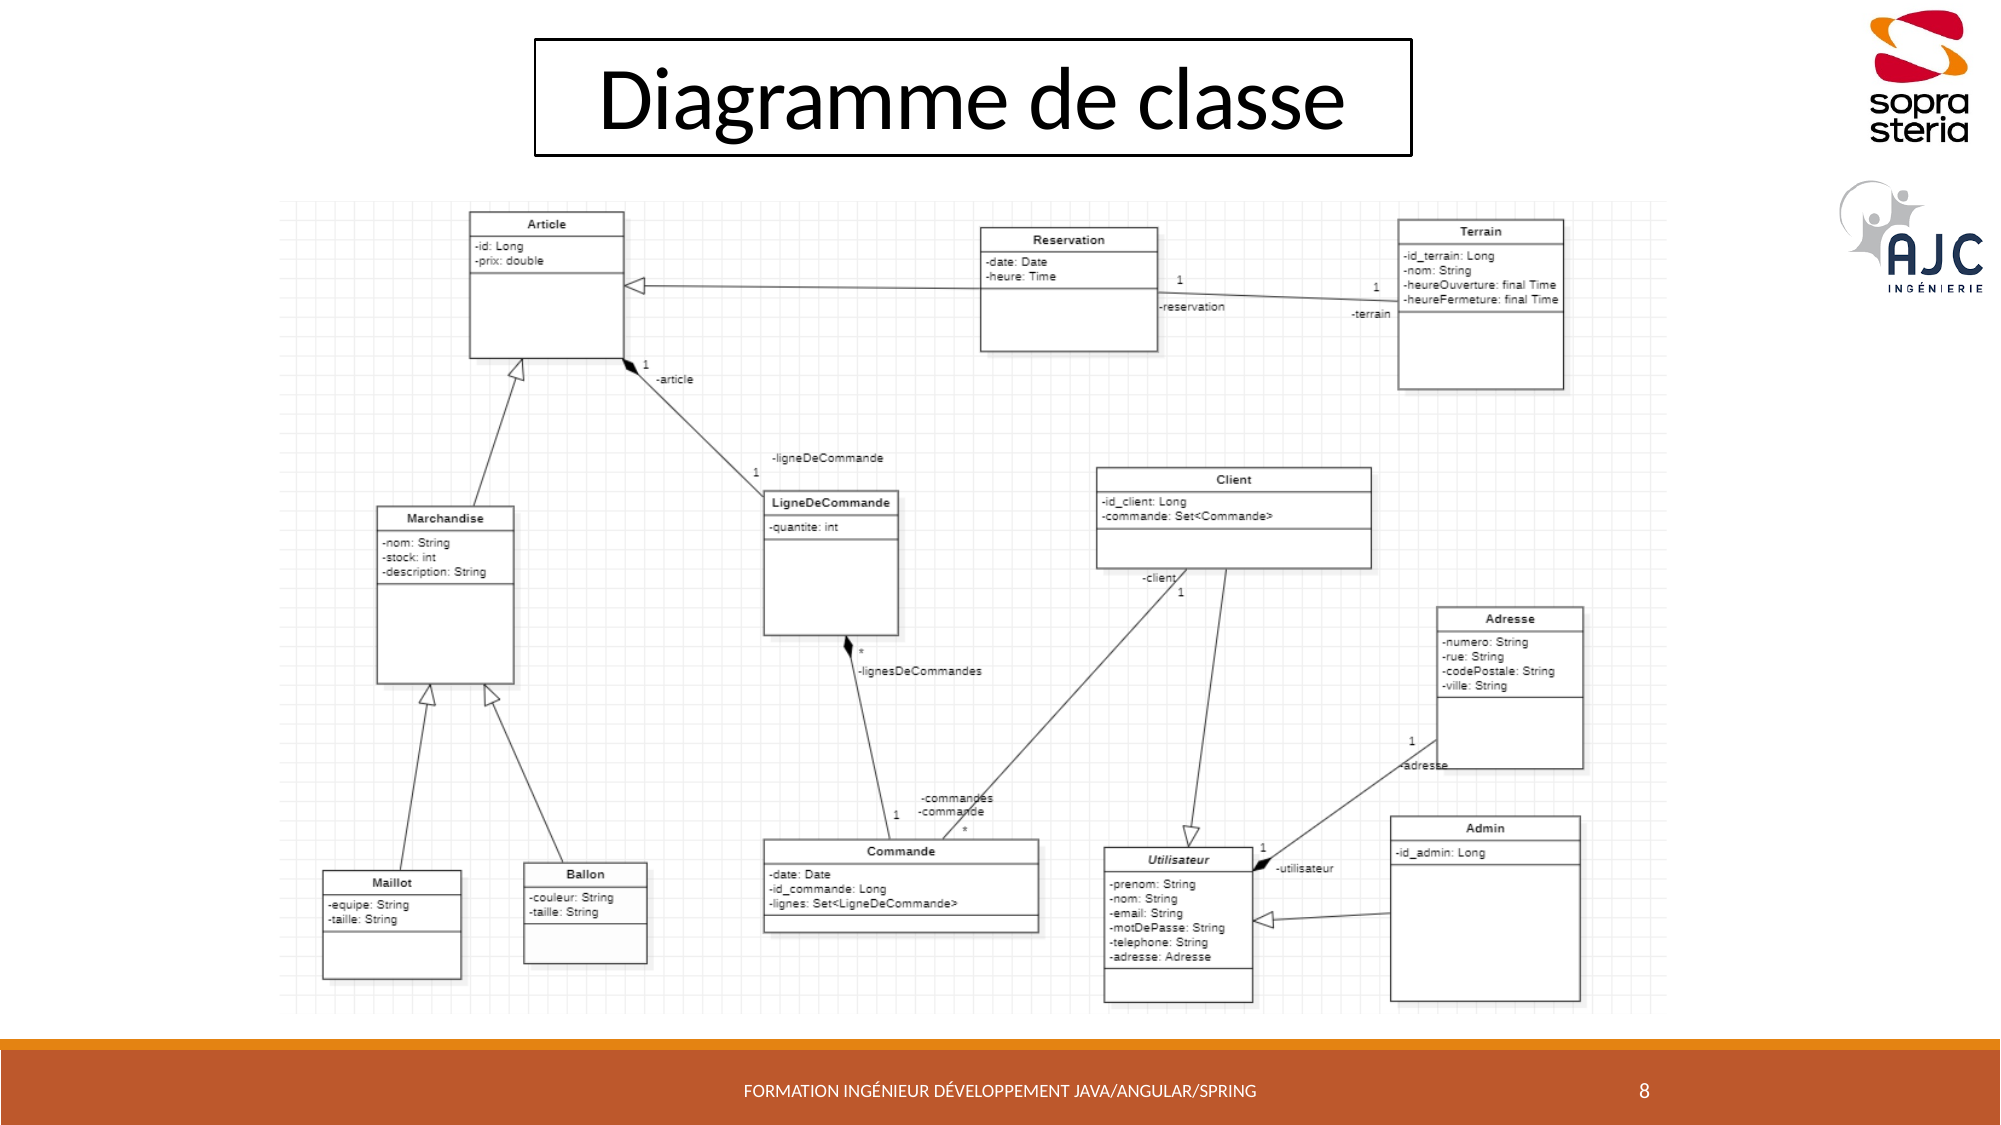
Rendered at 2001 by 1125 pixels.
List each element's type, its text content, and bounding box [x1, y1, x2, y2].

text_box Formation Ingénieur Développement JAVA/ANGULAR/SPRING [604, 1059, 1396, 1120]
title Diagramme de classe [534, 39, 1412, 156]
picture [279, 201, 1667, 1014]
text_box [1624, 1059, 1840, 1120]
picture [1827, 0, 2000, 312]
